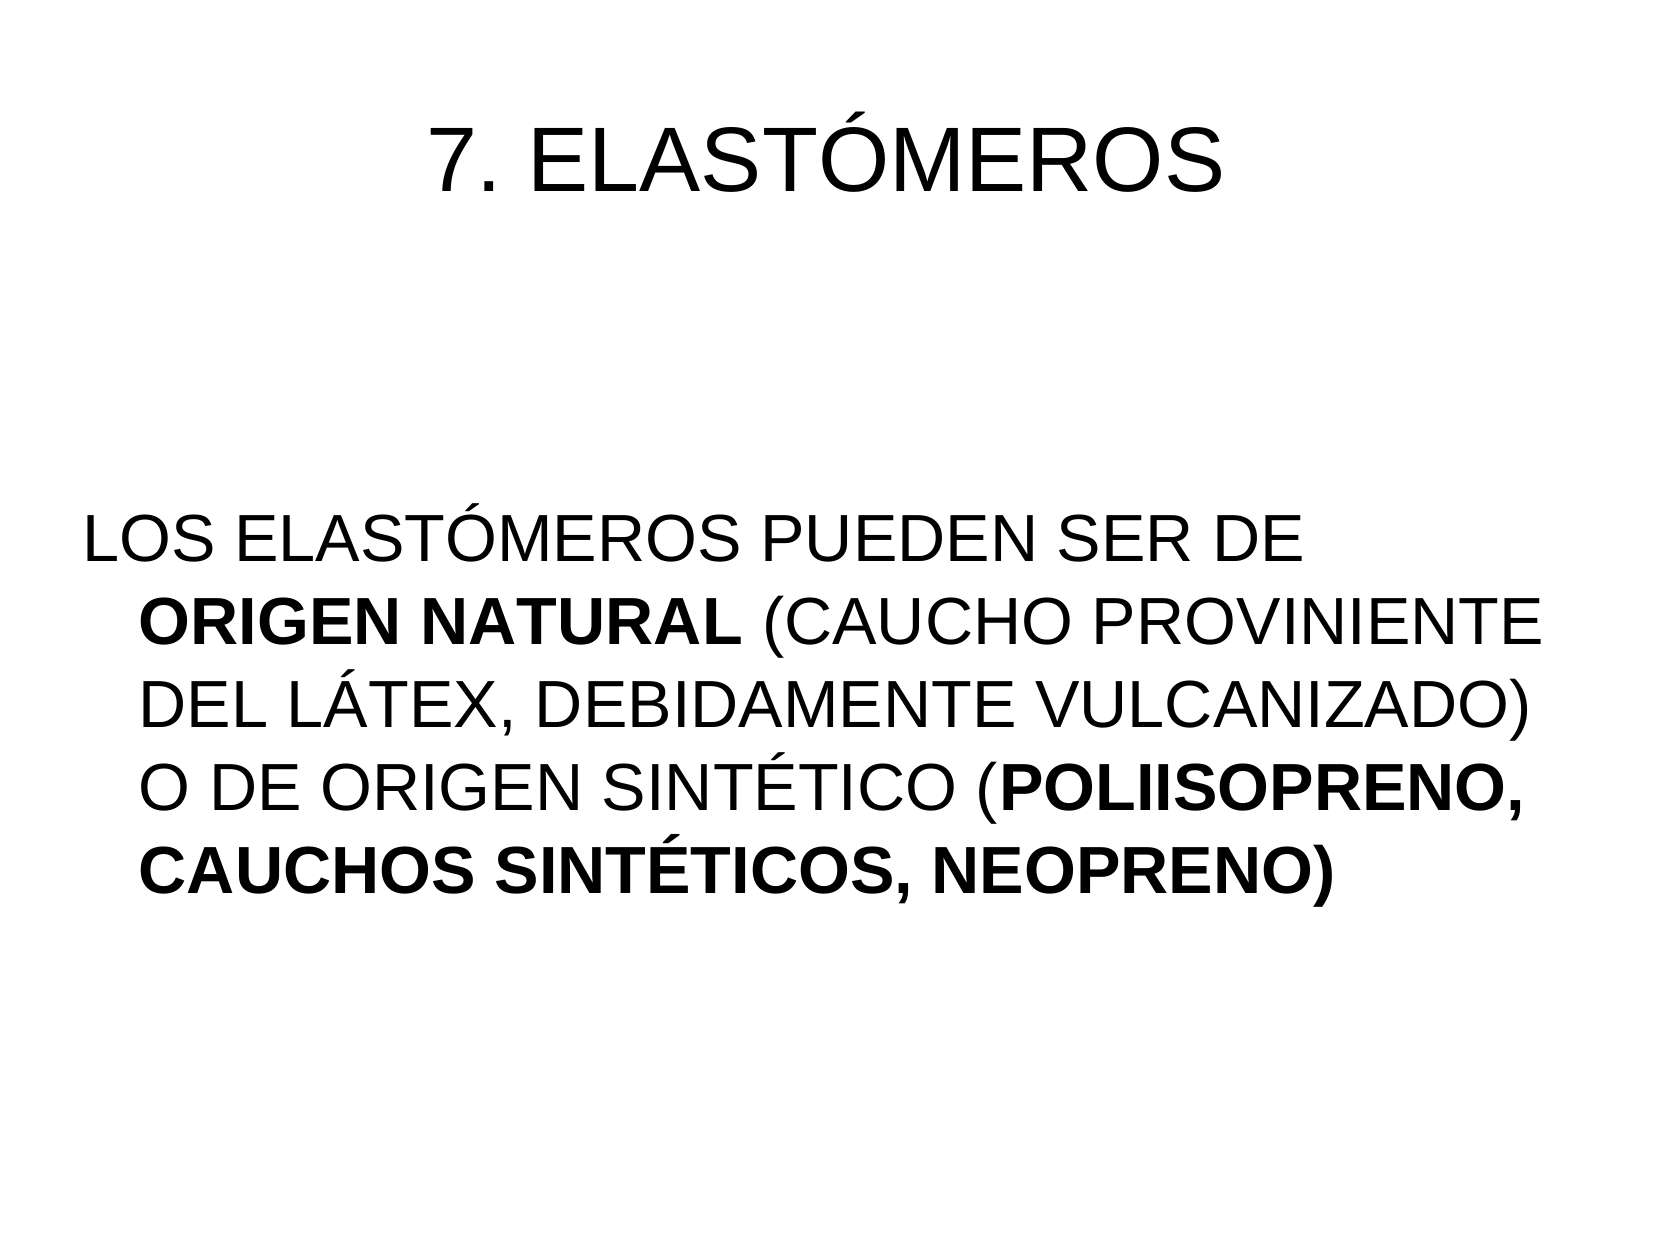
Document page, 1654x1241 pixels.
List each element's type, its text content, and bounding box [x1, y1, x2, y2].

title 7. ELASTÓMEROS [82, 38, 1571, 268]
subtitle LOS ELASTÓMEROS PUEDEN SER DE ORIGEN NATURAL (CAUCHO PROVINIENTE DEL LÁTEX, DEBIDAMENTE VULCANIZADO) O DE ORIGEN SINTÉTICO (POLIISOPRENO, CAUCHOS SINTÉTICOS, NEOPRENO) [82, 297, 1571, 1102]
